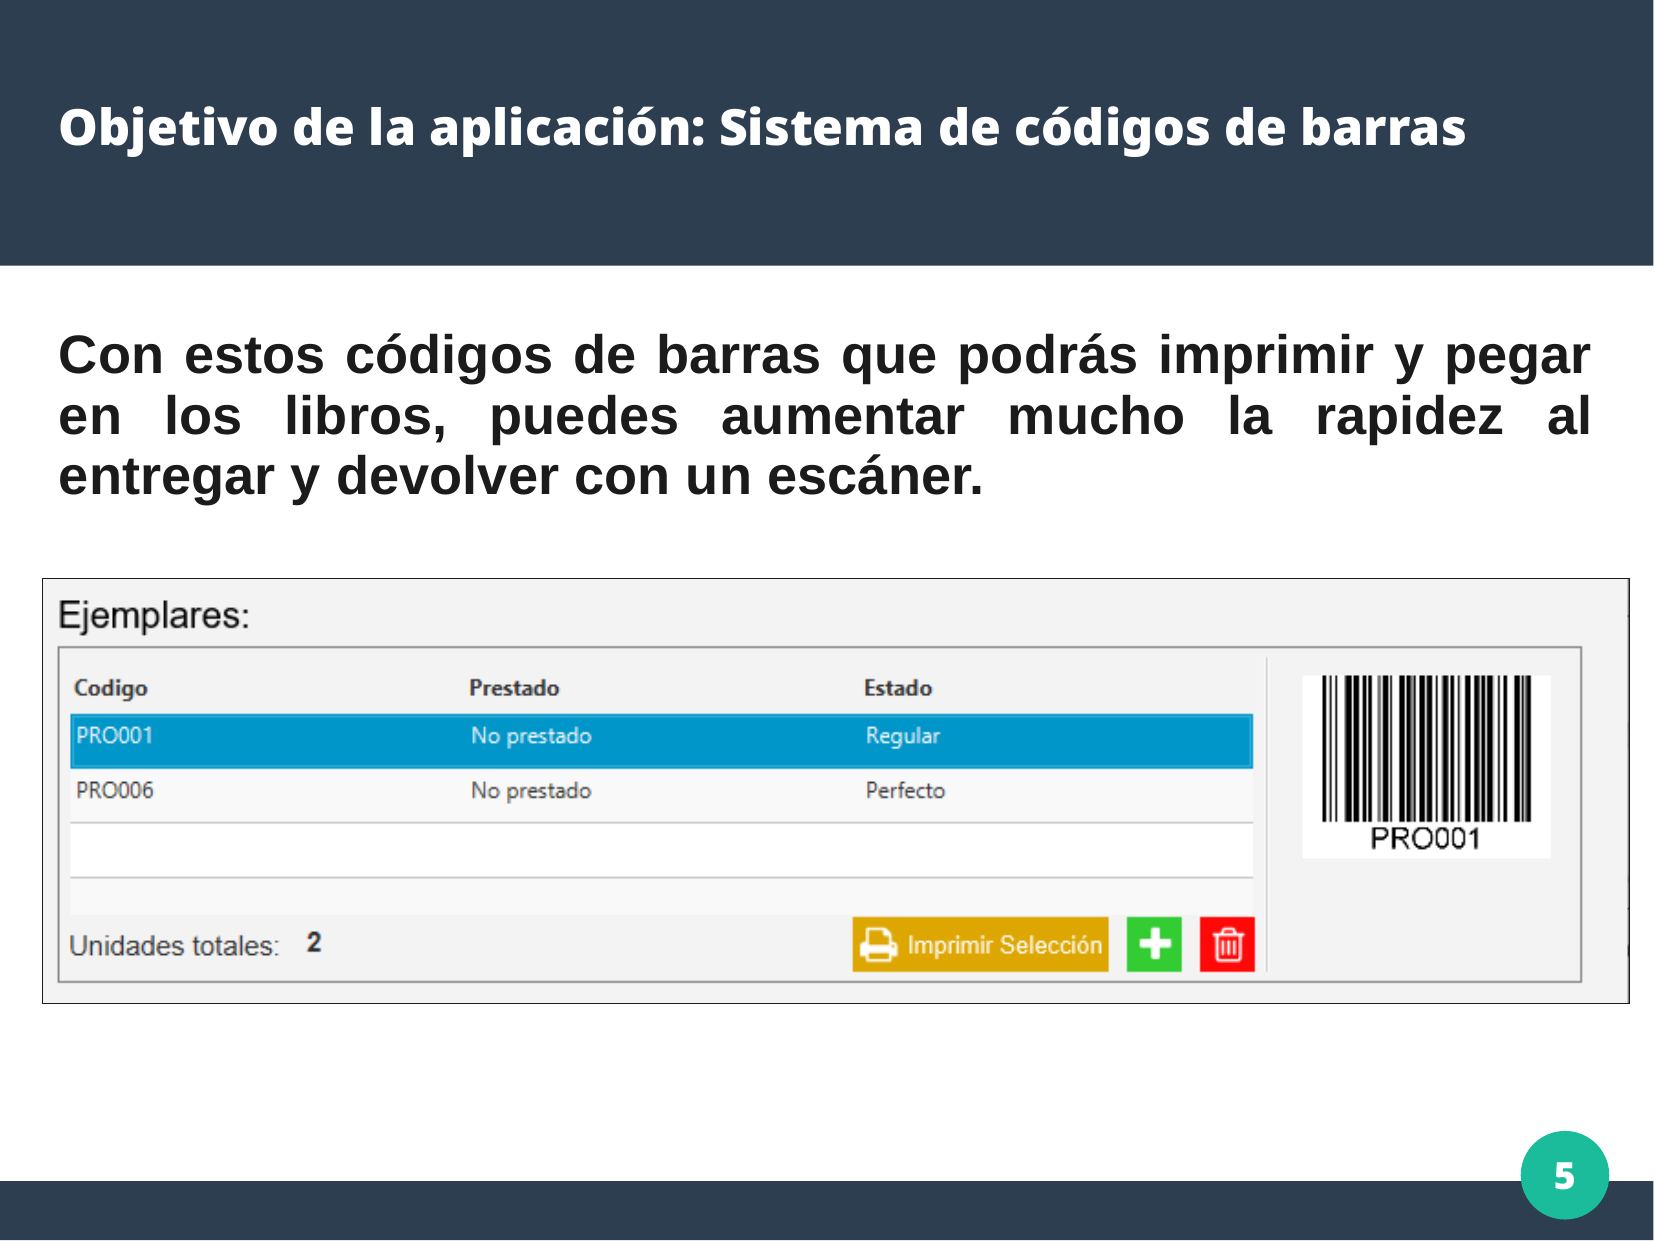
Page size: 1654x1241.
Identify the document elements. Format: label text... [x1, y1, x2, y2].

picture [42, 578, 1630, 1004]
list Con estos códigos de barras que podrás imprimir y pegar en los libros, puedes aumentar mucho la rapidez al entregar y devolver con un escáner. [59, 324, 1595, 578]
title Objetivo de la aplicación: Sistema de códigos de barras [59, 47, 1595, 205]
